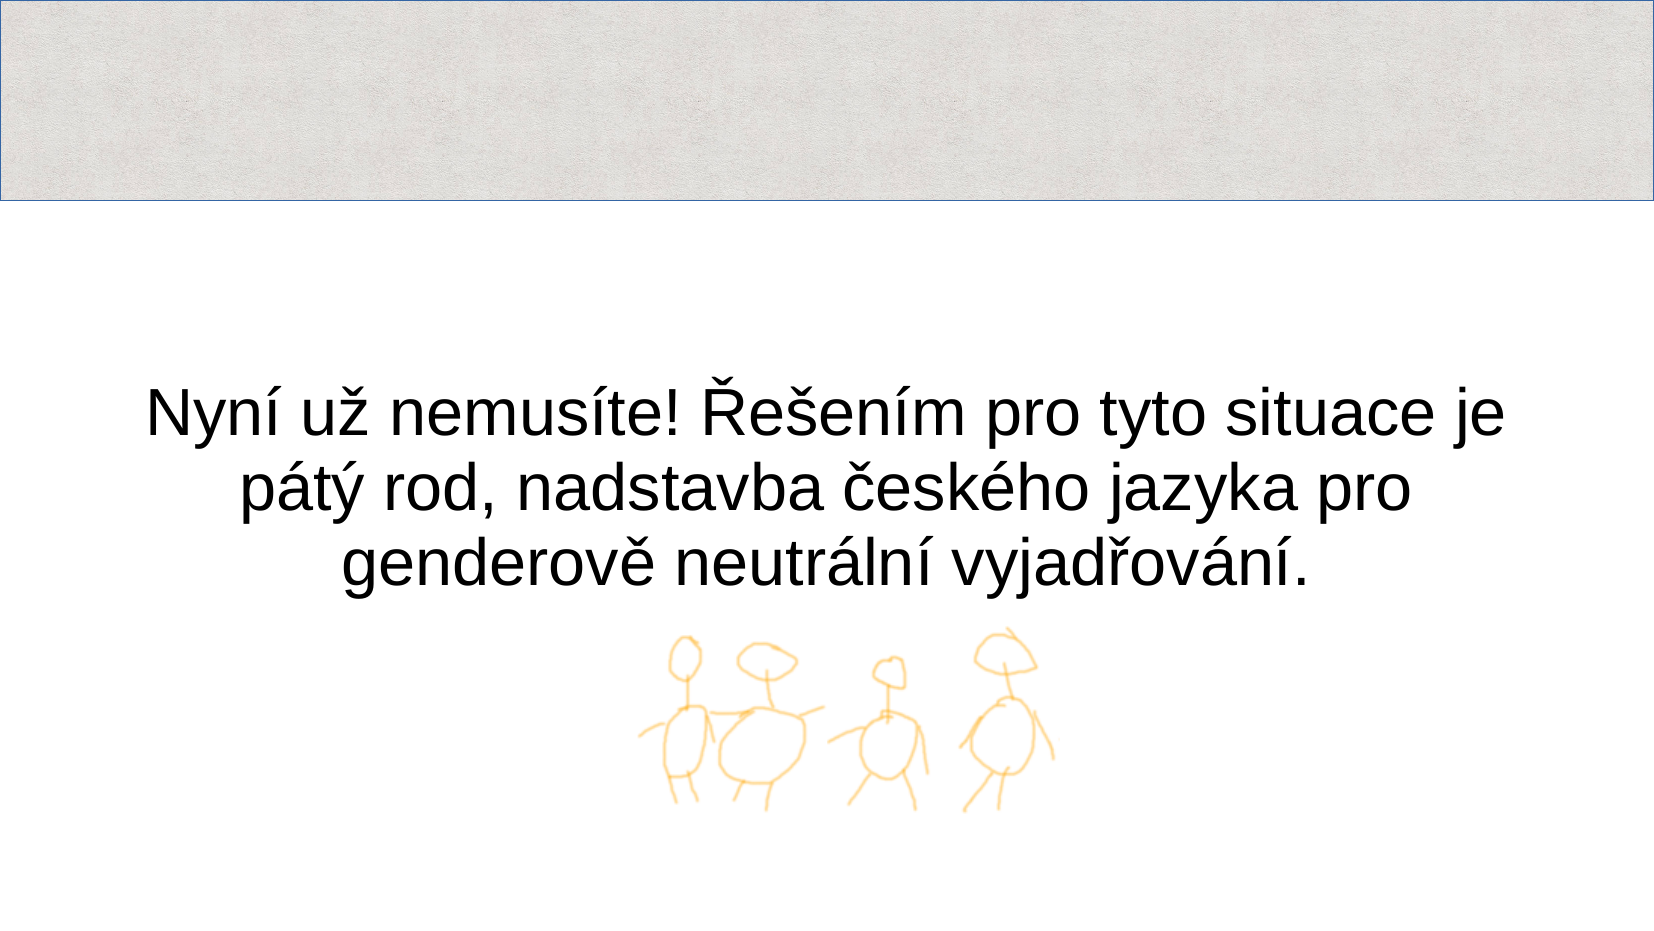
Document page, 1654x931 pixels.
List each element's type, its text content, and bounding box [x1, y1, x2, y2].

picture [1, 1, 1653, 200]
subtitle Nyní už nemusíte! Řešením pro tyto situace je pátý rod, nadstavba českého jazyka pro genderově neutrální vyjadřování. [82, 217, 1571, 758]
picture [637, 625, 1060, 814]
